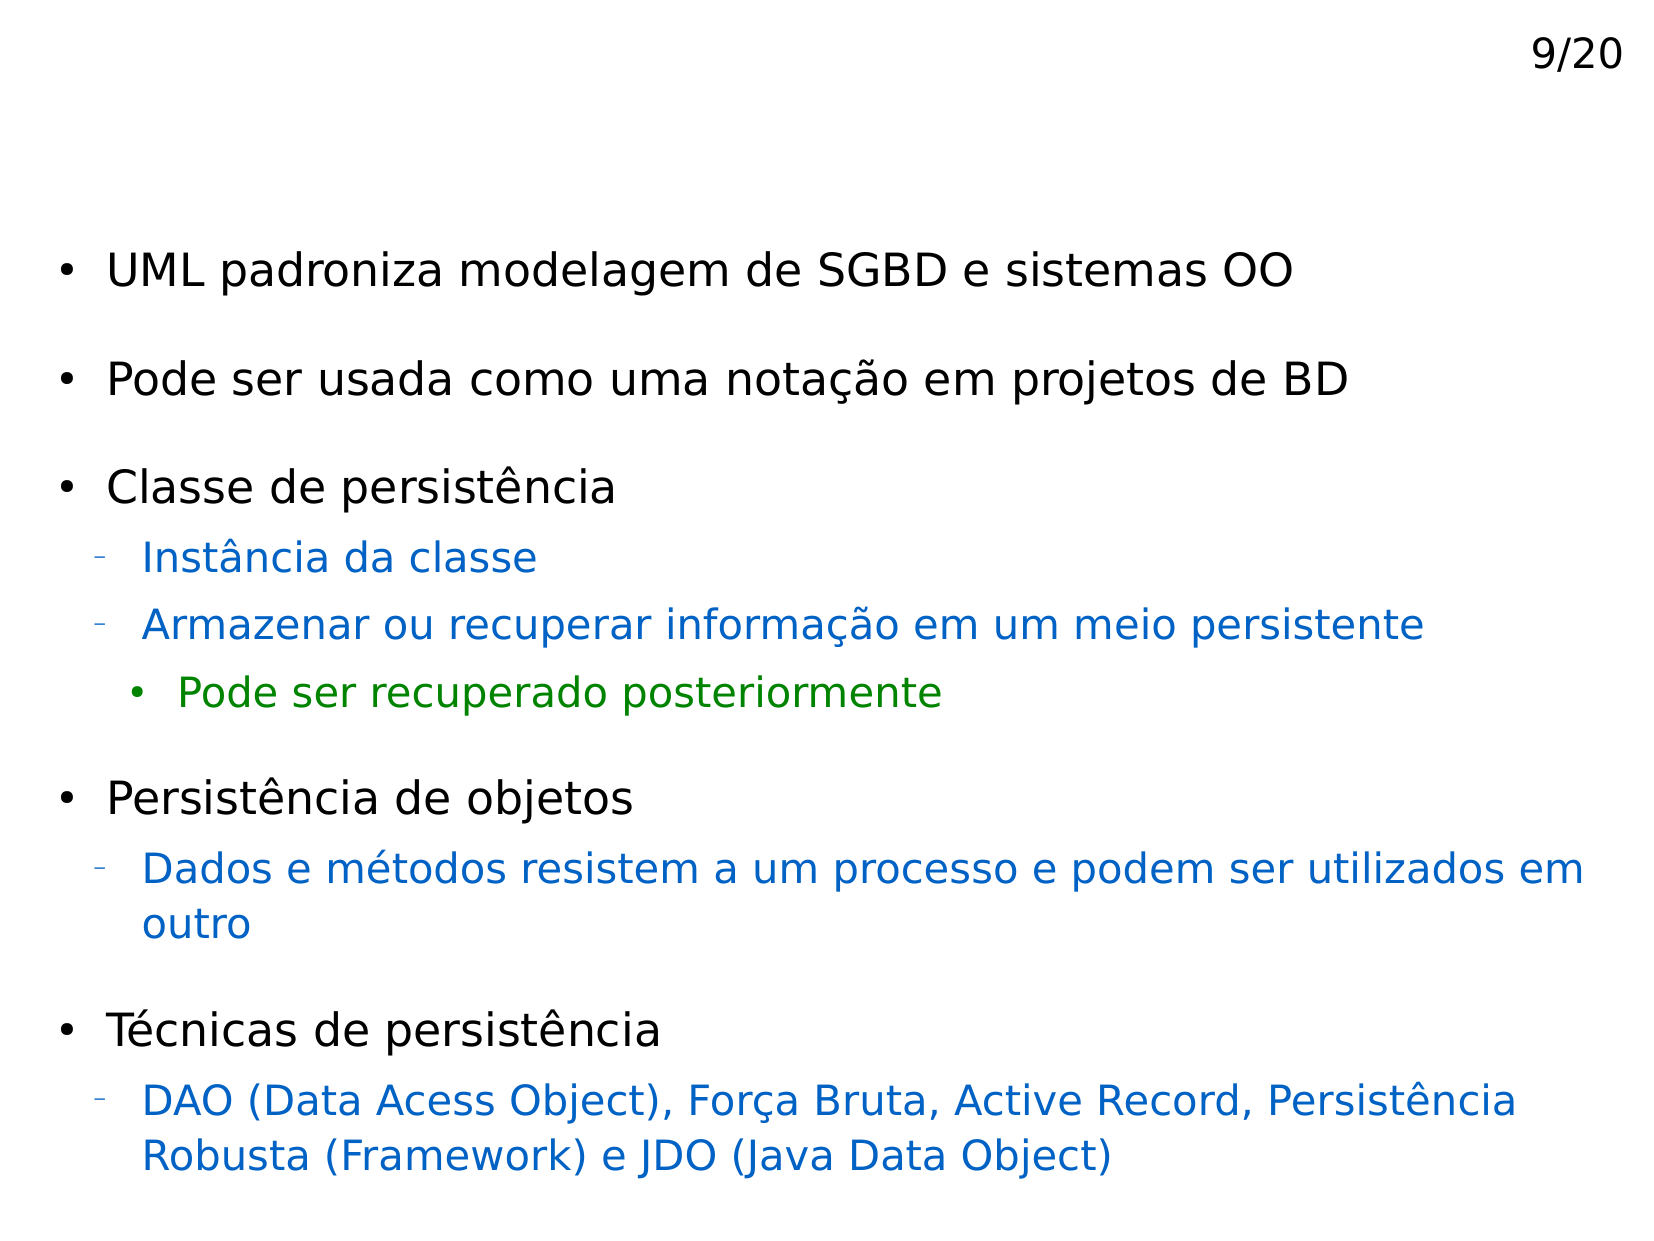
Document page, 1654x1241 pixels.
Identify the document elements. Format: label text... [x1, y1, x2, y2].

list UML padroniza modelagem de SGBD e sistemas OO Pode ser usada como uma notação em projetos de BD Classe de persistência Instância da classe Armazenar ou recuperar informação em um meio persistente Pode ser recuperado posteriormente Persistência de objetos Dados e métodos resistem a um processo e podem ser utilizados em outro Técnicas de persistência DAO (Data Acess Object), Força Bruta, Active Record, Persistência Robusta (Framework) e JDO (Java Data Object) [59, 236, 1595, 1211]
